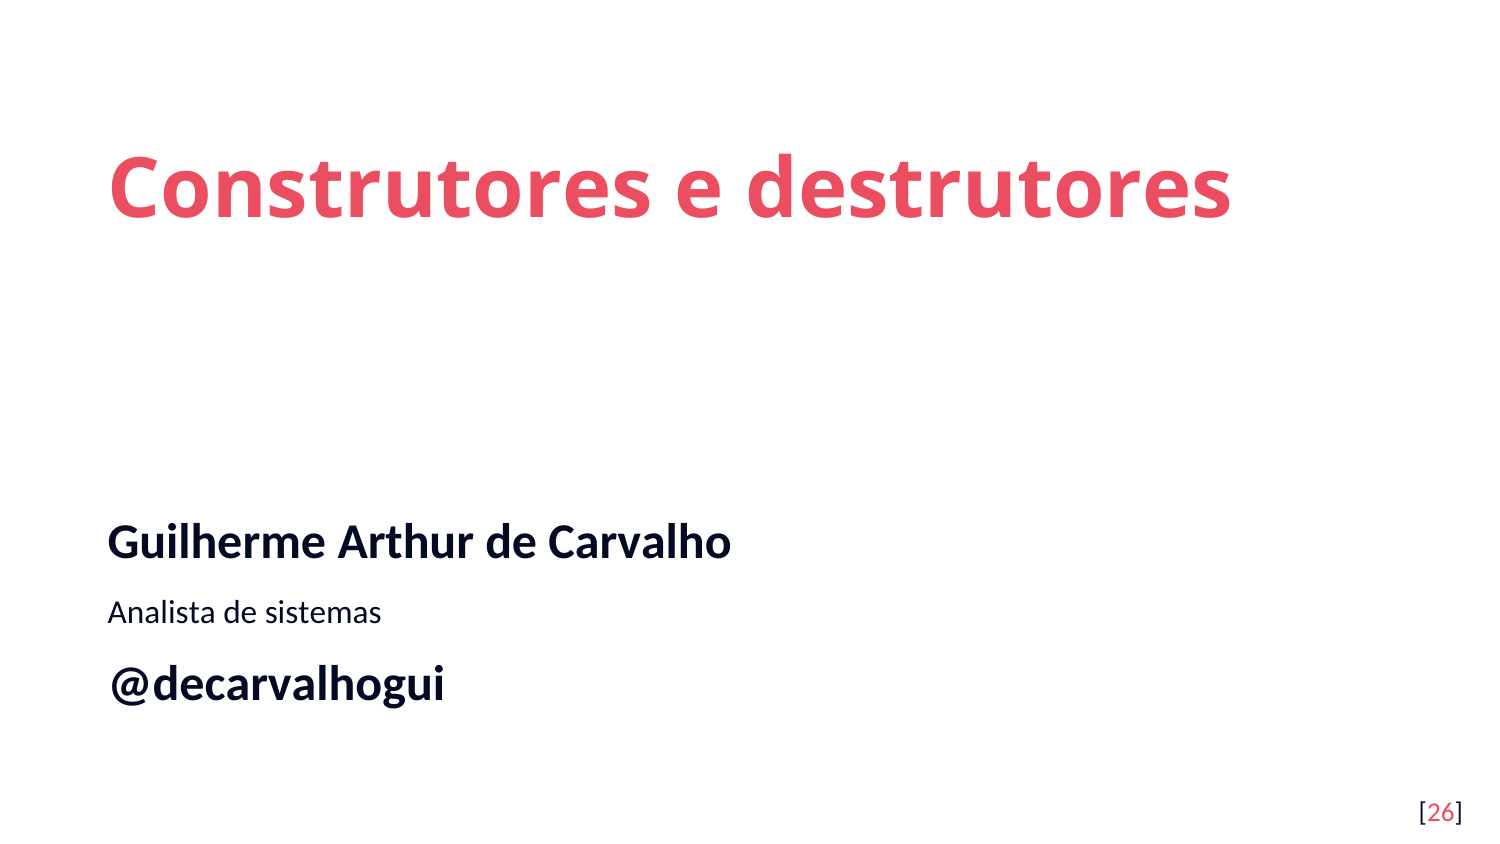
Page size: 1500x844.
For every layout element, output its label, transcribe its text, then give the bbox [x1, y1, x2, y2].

slide_number [26] [1403, 779, 1494, 844]
text_box Construtores e destrutores [92, 104, 1404, 422]
text_box Guilherme Arthur de Carvalho Analista de sistemas @decarvalhogui [92, 493, 1203, 812]
